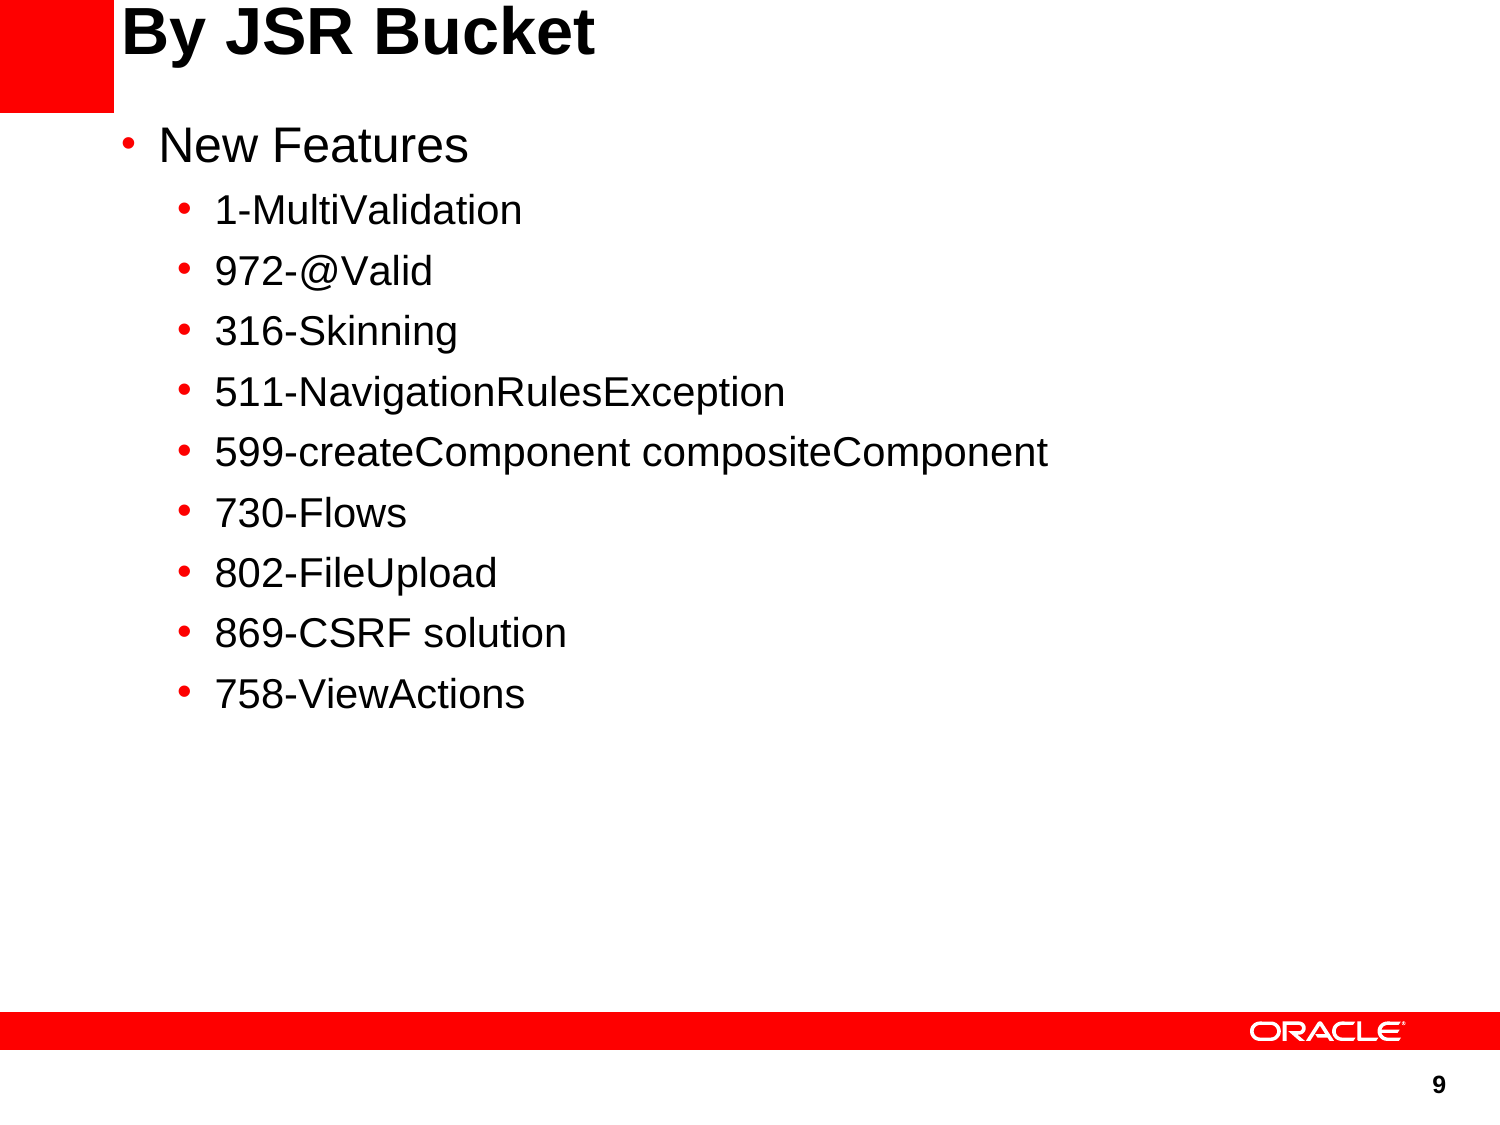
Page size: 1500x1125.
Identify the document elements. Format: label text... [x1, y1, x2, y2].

picture [0, 0, 114, 113]
picture [0, 1012, 1500, 1050]
list New Features 1-MultiValidation 972-@Valid 316-Skinning 511-NavigationRulesException 599-createComponent compositeComponent 730-Flows 802-FileUpload 869-CSRF solution 758-ViewActions [121, 112, 1358, 811]
title By JSR Bucket [121, 0, 1366, 128]
